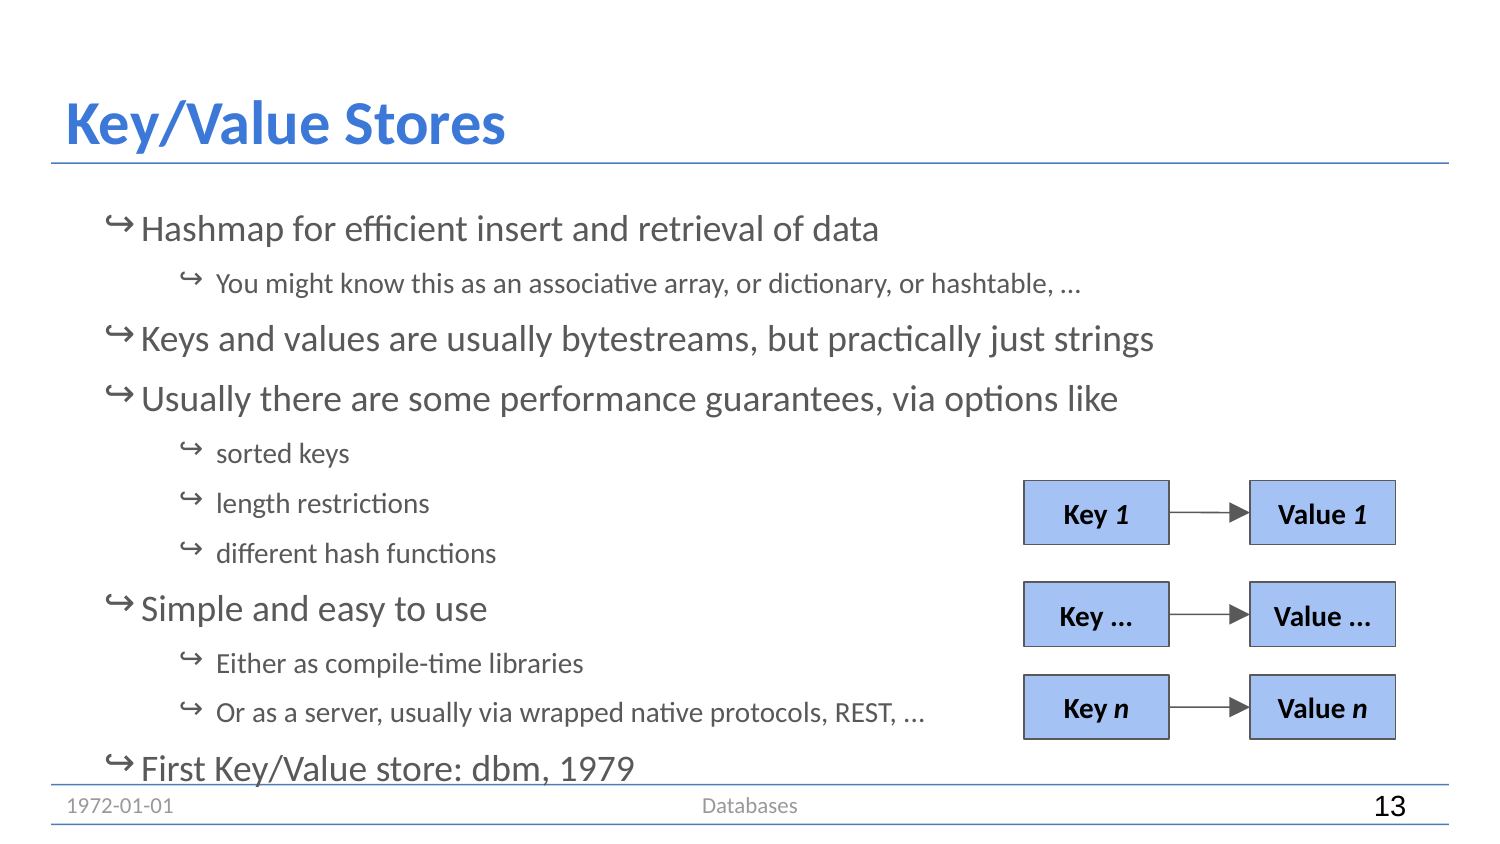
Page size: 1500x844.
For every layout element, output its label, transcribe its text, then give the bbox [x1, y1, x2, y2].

text_box Key 1 [1023, 480, 1170, 545]
title Key/Value Stores [51, 72, 1449, 167]
text_box Value n [1250, 674, 1396, 740]
text_box Value 1 [1250, 480, 1396, 545]
text_box Key ... [1023, 582, 1170, 647]
slide_number <number> [1358, 784, 1449, 825]
text_box Value ... [1250, 582, 1396, 647]
list Hashmap for efficient insert and retrieval of data You might know this as an associative array, or dictionary, or hashtable, … Keys and values are usually bytestreams, but practically just strings Usually there are some performance guarantees, via options like sorted keys length restrictions different hash functions Simple and easy to use Either as compile-time libraries Or as a server, usually via wrapped native protocols, REST, ... First Key/Value store: dbm, 1979 [51, 189, 1449, 750]
text_box Key n [1023, 674, 1170, 740]
